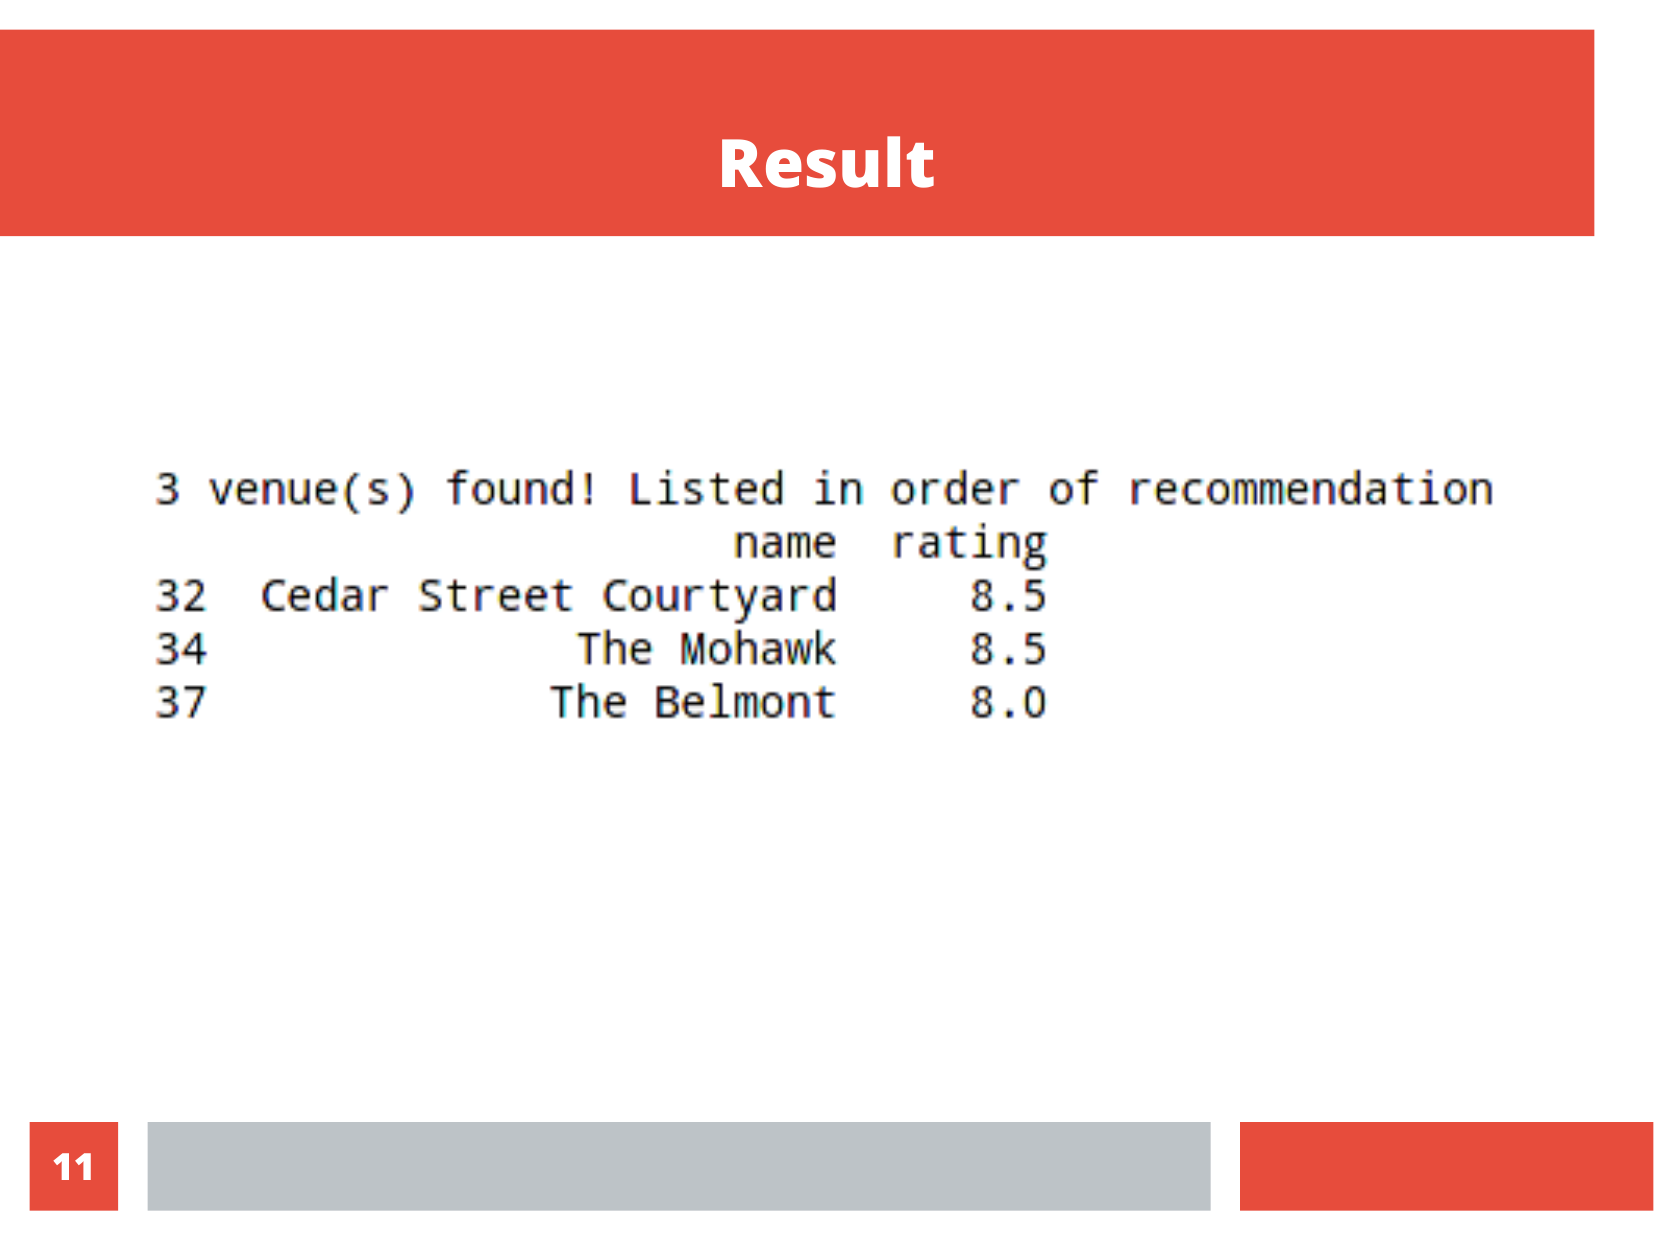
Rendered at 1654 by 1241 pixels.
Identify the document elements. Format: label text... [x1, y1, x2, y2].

title Result [59, 59, 1595, 207]
picture [120, 449, 1654, 751]
